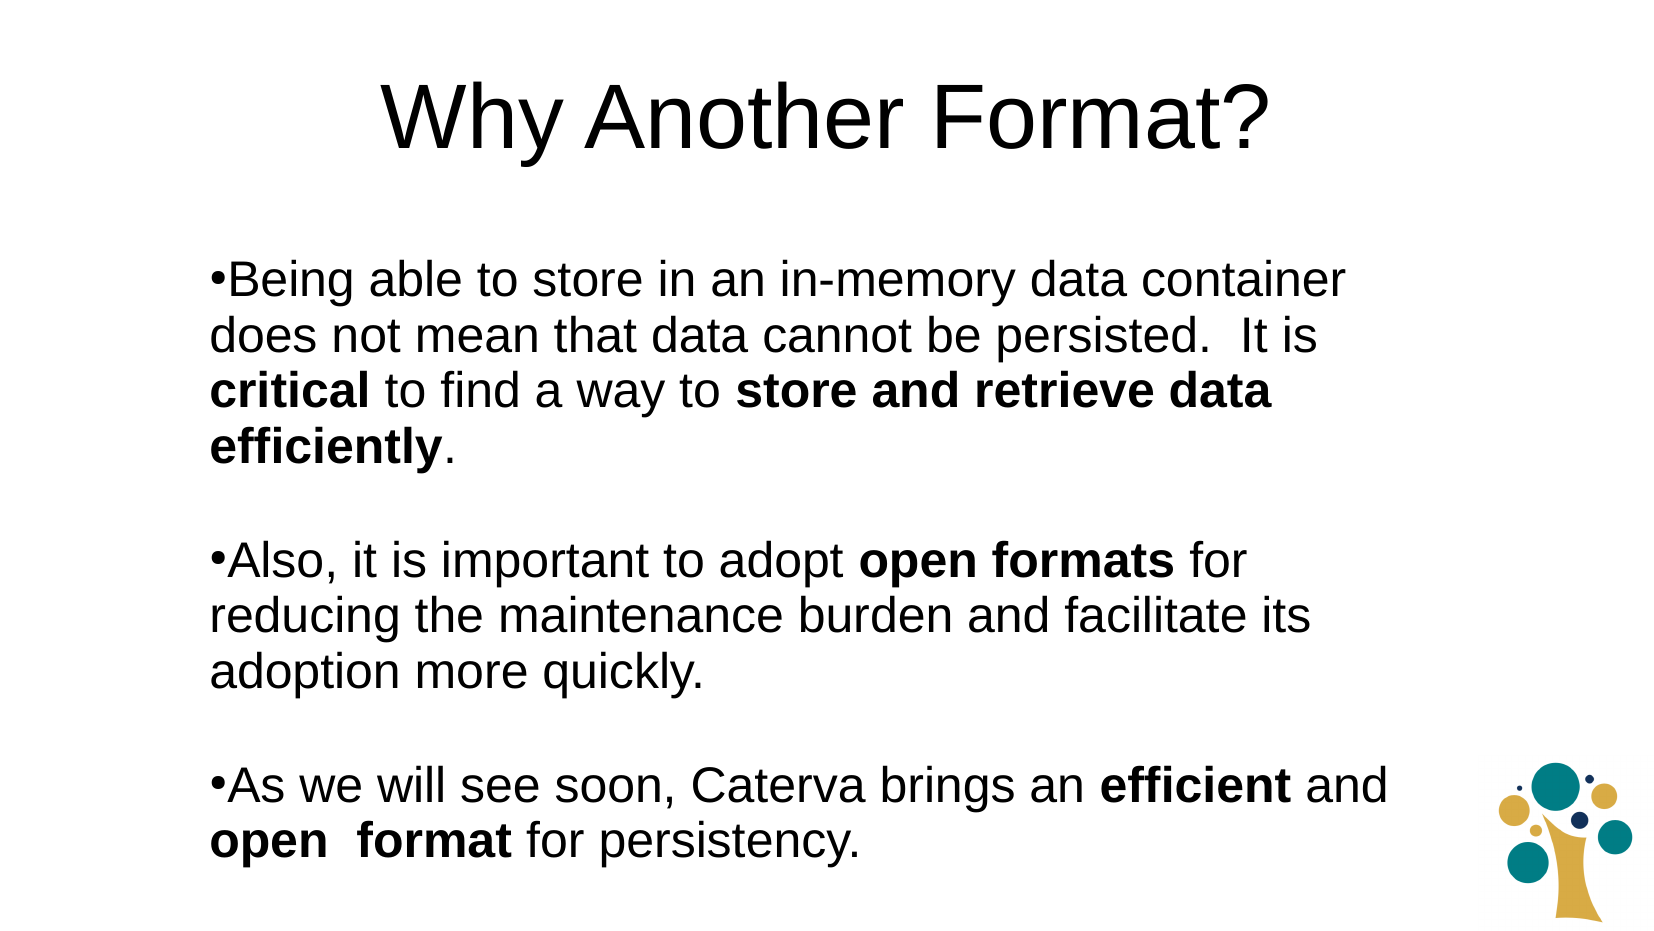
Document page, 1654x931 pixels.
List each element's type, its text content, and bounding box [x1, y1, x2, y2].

text_box Being able to store in an in-memory data container does not mean that data cannot be persisted. It is critical to find a way to store and retrieve data efficiently. Also, it is important to adopt open formats for reducing the maintenance burden and facilitate its adoption more quickly. As we will see soon, Caterva brings an efficient and open format for persistency. [200, 246, 1453, 875]
text_box Why Another Format? [297, 61, 1357, 246]
picture [1478, 755, 1654, 931]
